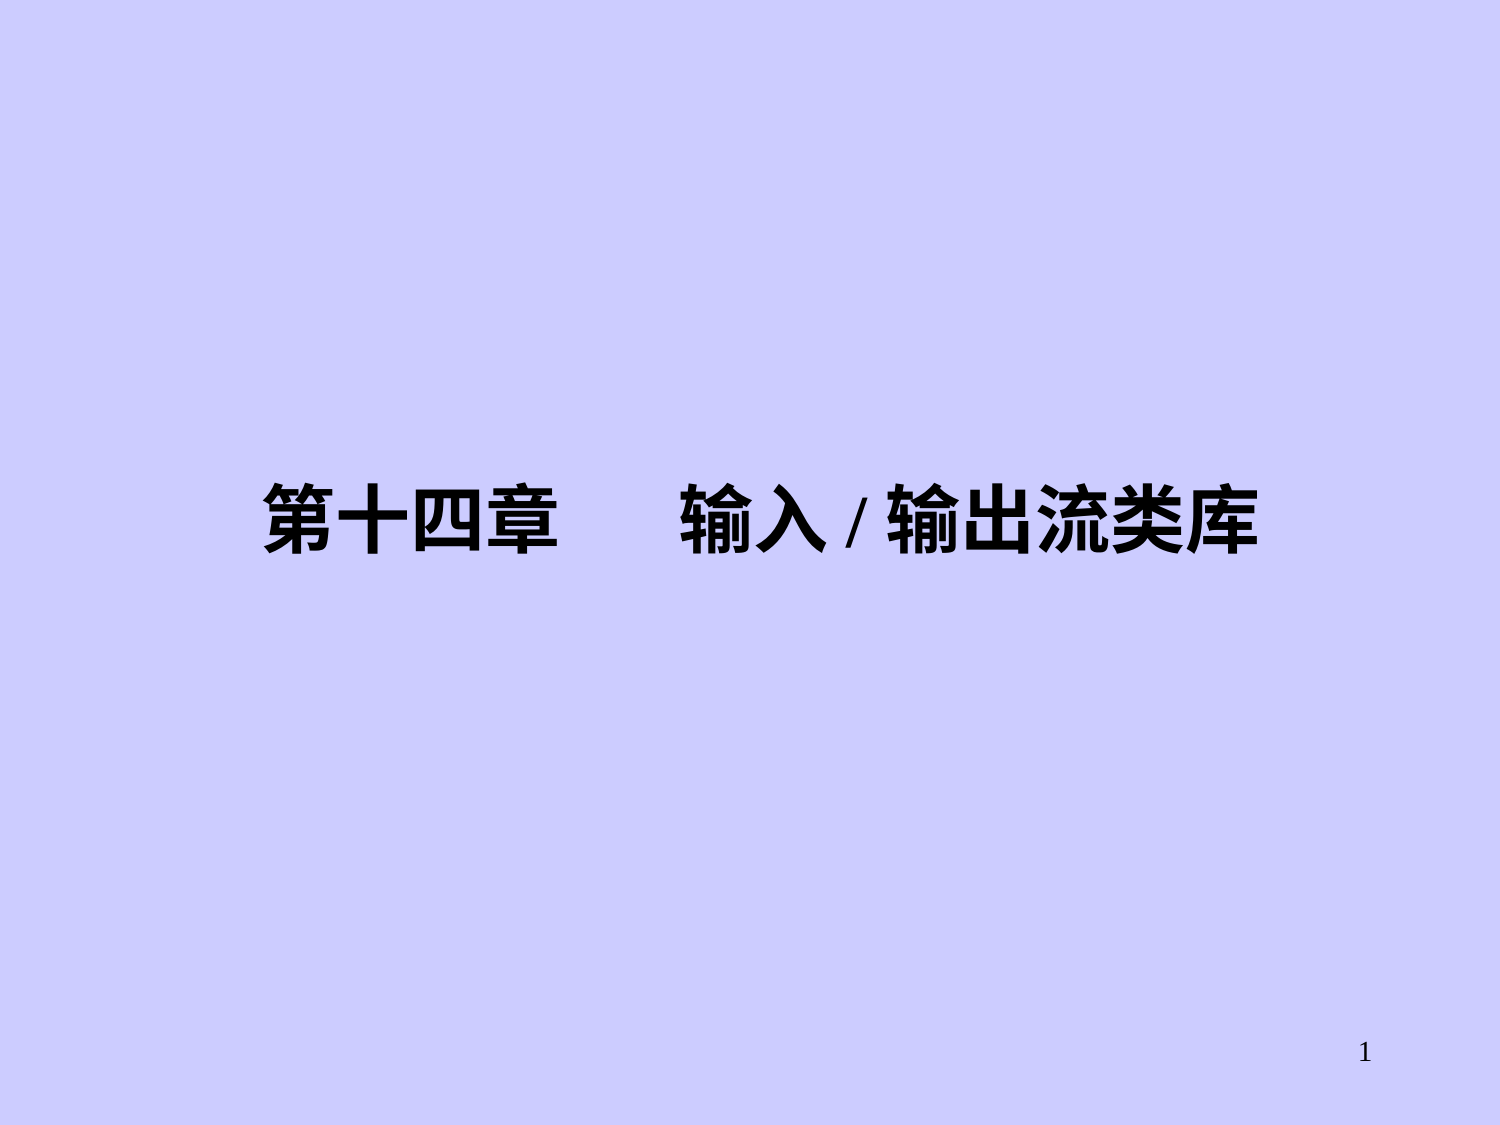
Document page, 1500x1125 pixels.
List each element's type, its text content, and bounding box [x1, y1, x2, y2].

text_box 第十四章 输入/输出流类库 [187, 437, 1351, 570]
text_box <编号> [1074, 1025, 1388, 1101]
